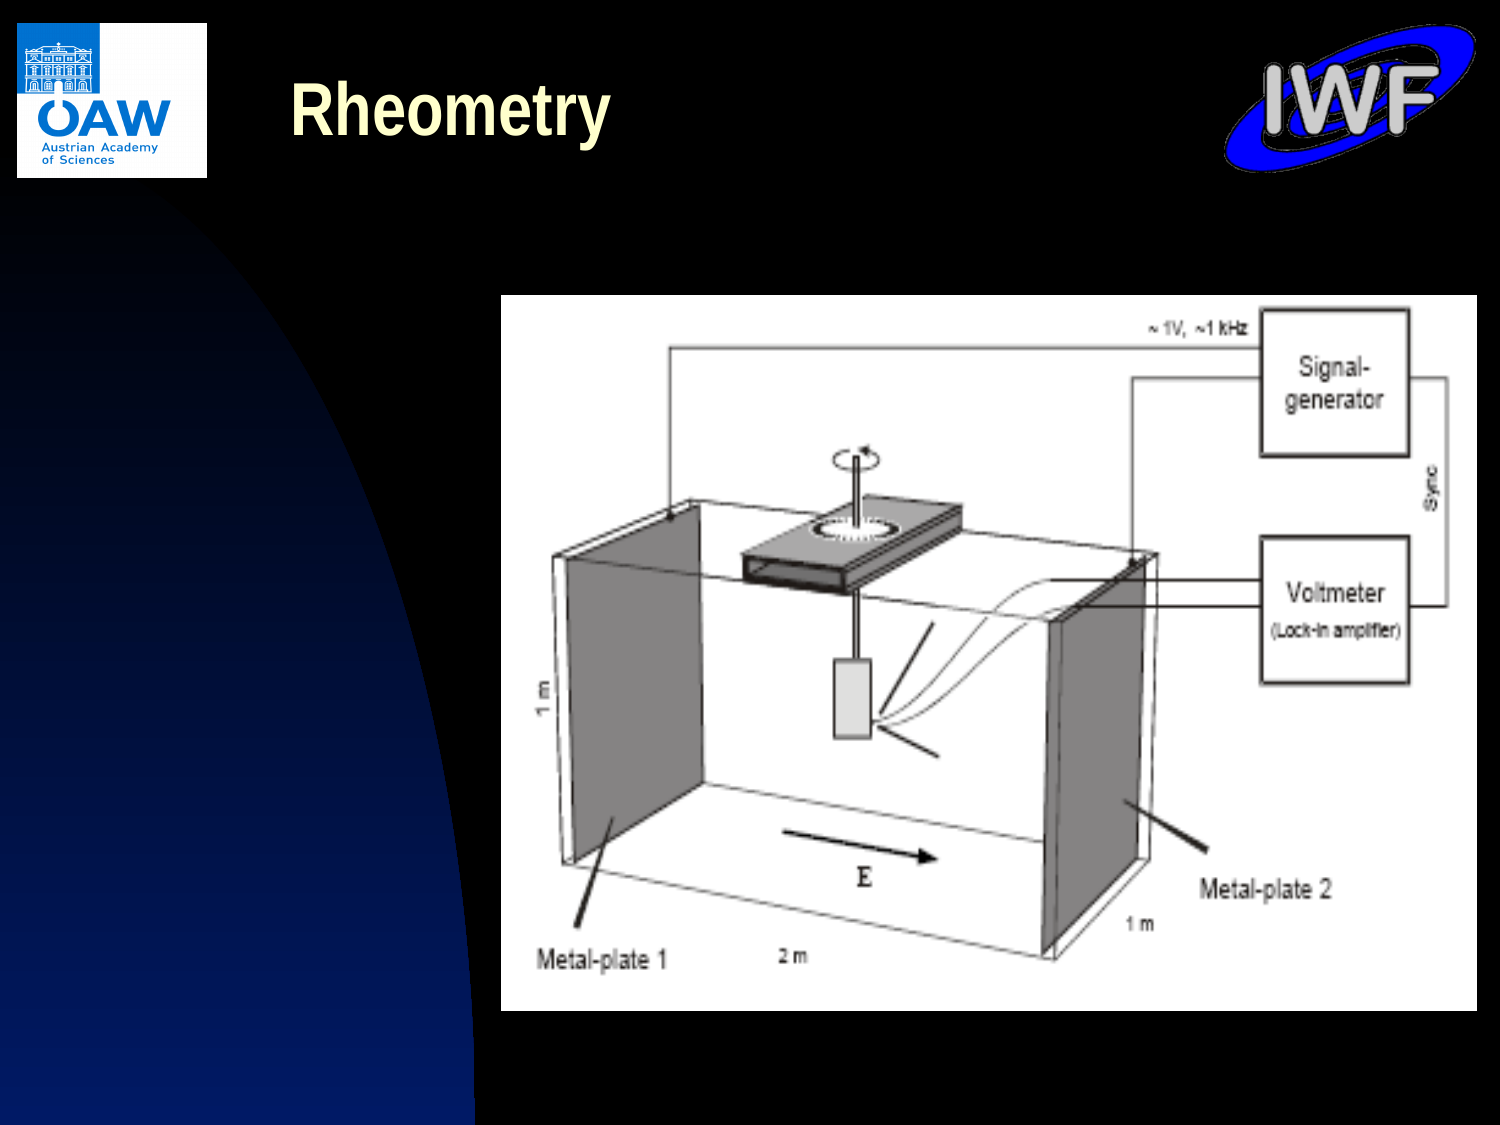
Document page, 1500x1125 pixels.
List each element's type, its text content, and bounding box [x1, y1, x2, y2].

picture [17, 23, 207, 178]
picture [1224, 24, 1476, 173]
title Rheometry [275, 23, 1463, 211]
picture [501, 295, 1477, 1011]
